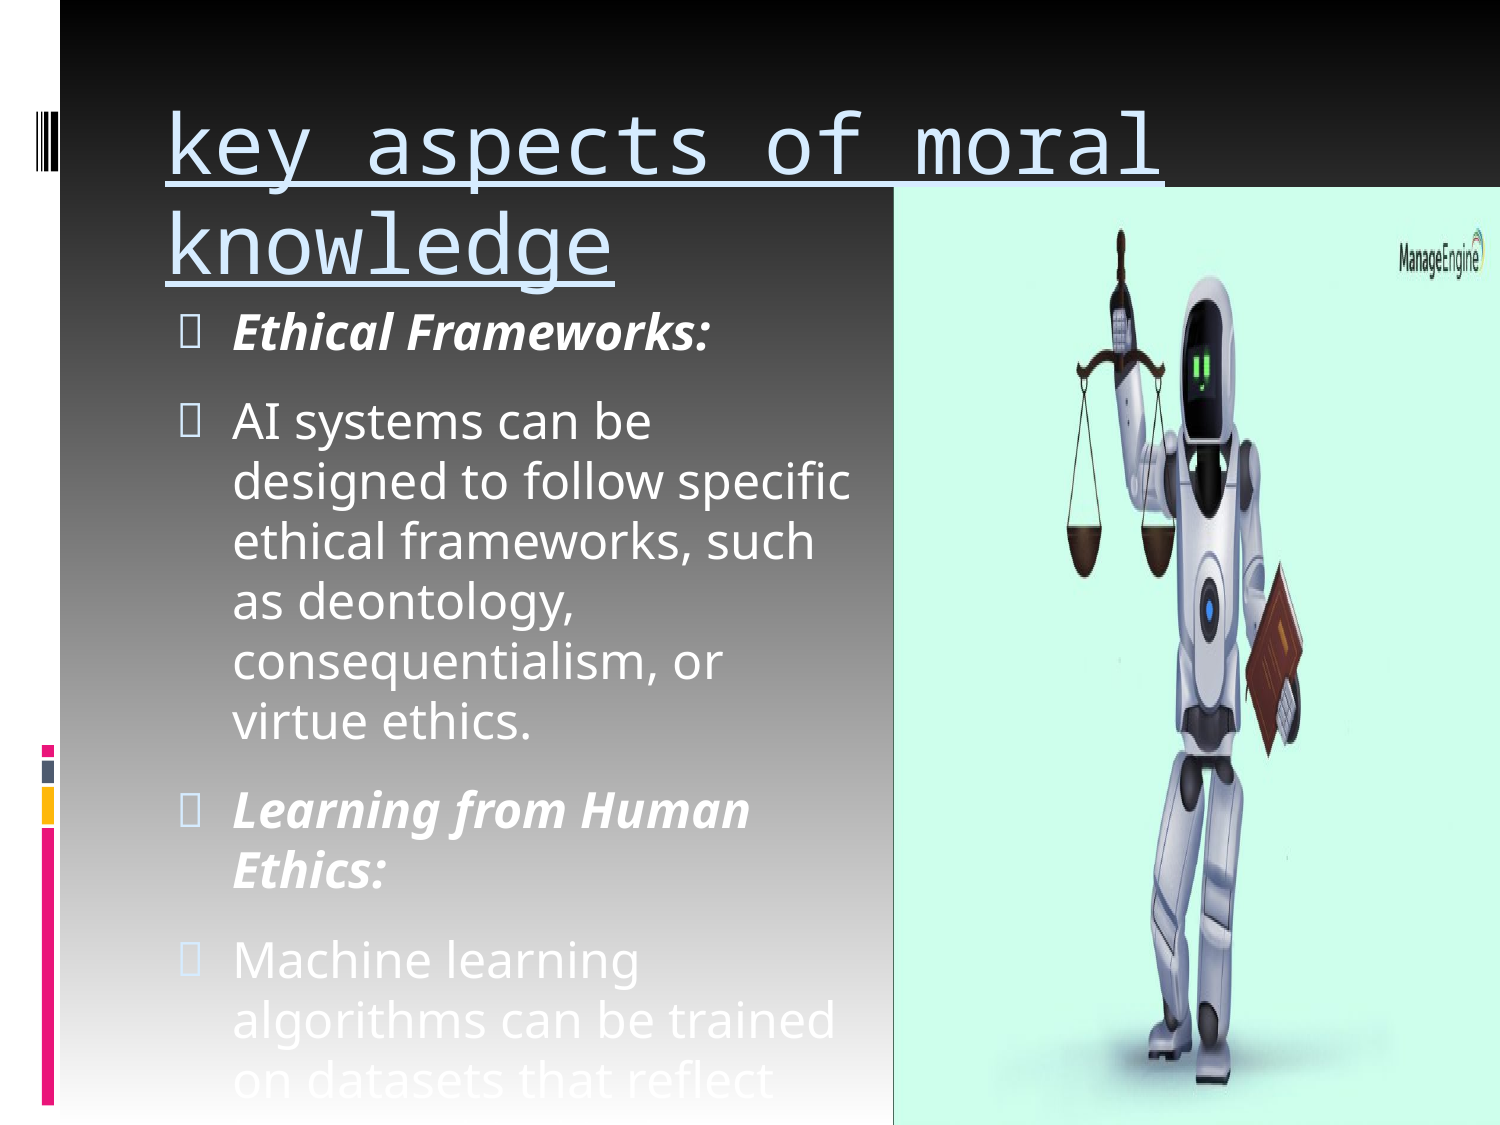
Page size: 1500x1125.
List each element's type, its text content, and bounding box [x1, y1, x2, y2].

title key aspects of moral knowledge [150, 83, 1425, 234]
list Ethical Frameworks: AI systems can be designed to follow specific ethical frameworks, such as deontology, consequentialism, or virtue ethics. Learning from Human Ethics: Machine learning algorithms can be trained on datasets that reflect human ethical judgments. [150, 292, 888, 1043]
picture [893, 187, 1500, 1125]
